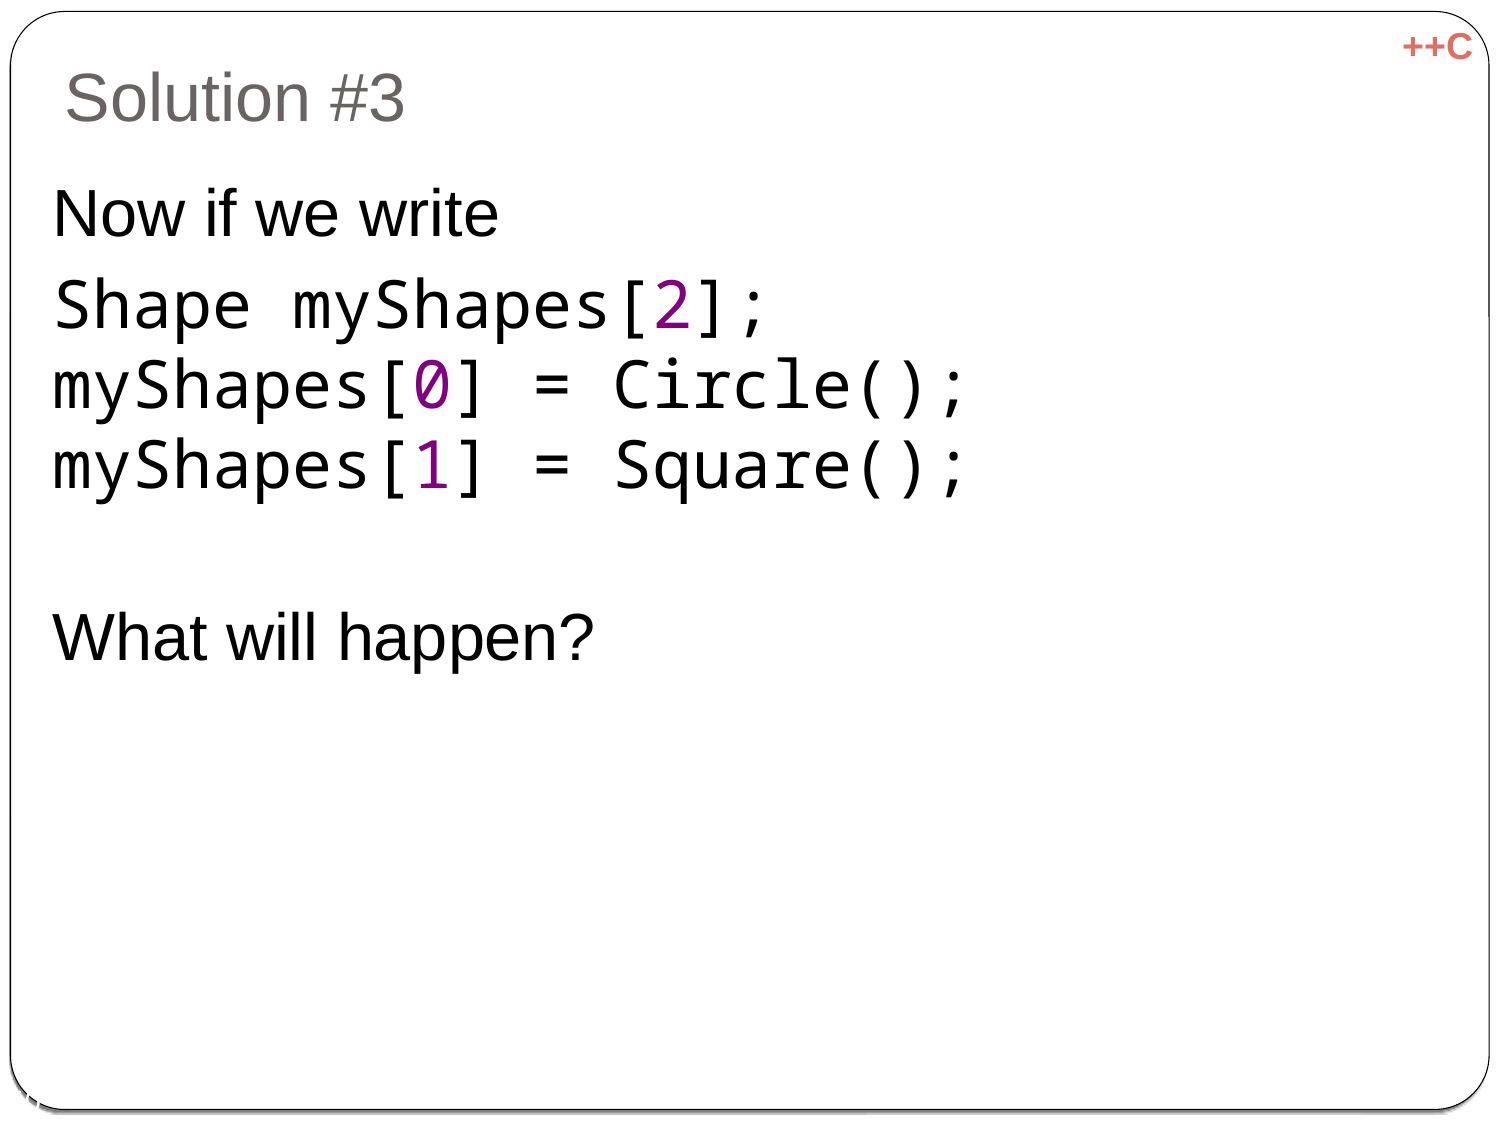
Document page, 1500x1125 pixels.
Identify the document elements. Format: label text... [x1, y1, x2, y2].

list Now if we write Shape myShapes[2]; myShapes[0] = Circle(); myShapes[1] = Square(); What will happen? [37, 162, 1463, 1088]
title Solution #3 [50, 45, 1450, 150]
slide_number <number> [0, 1074, 50, 1125]
